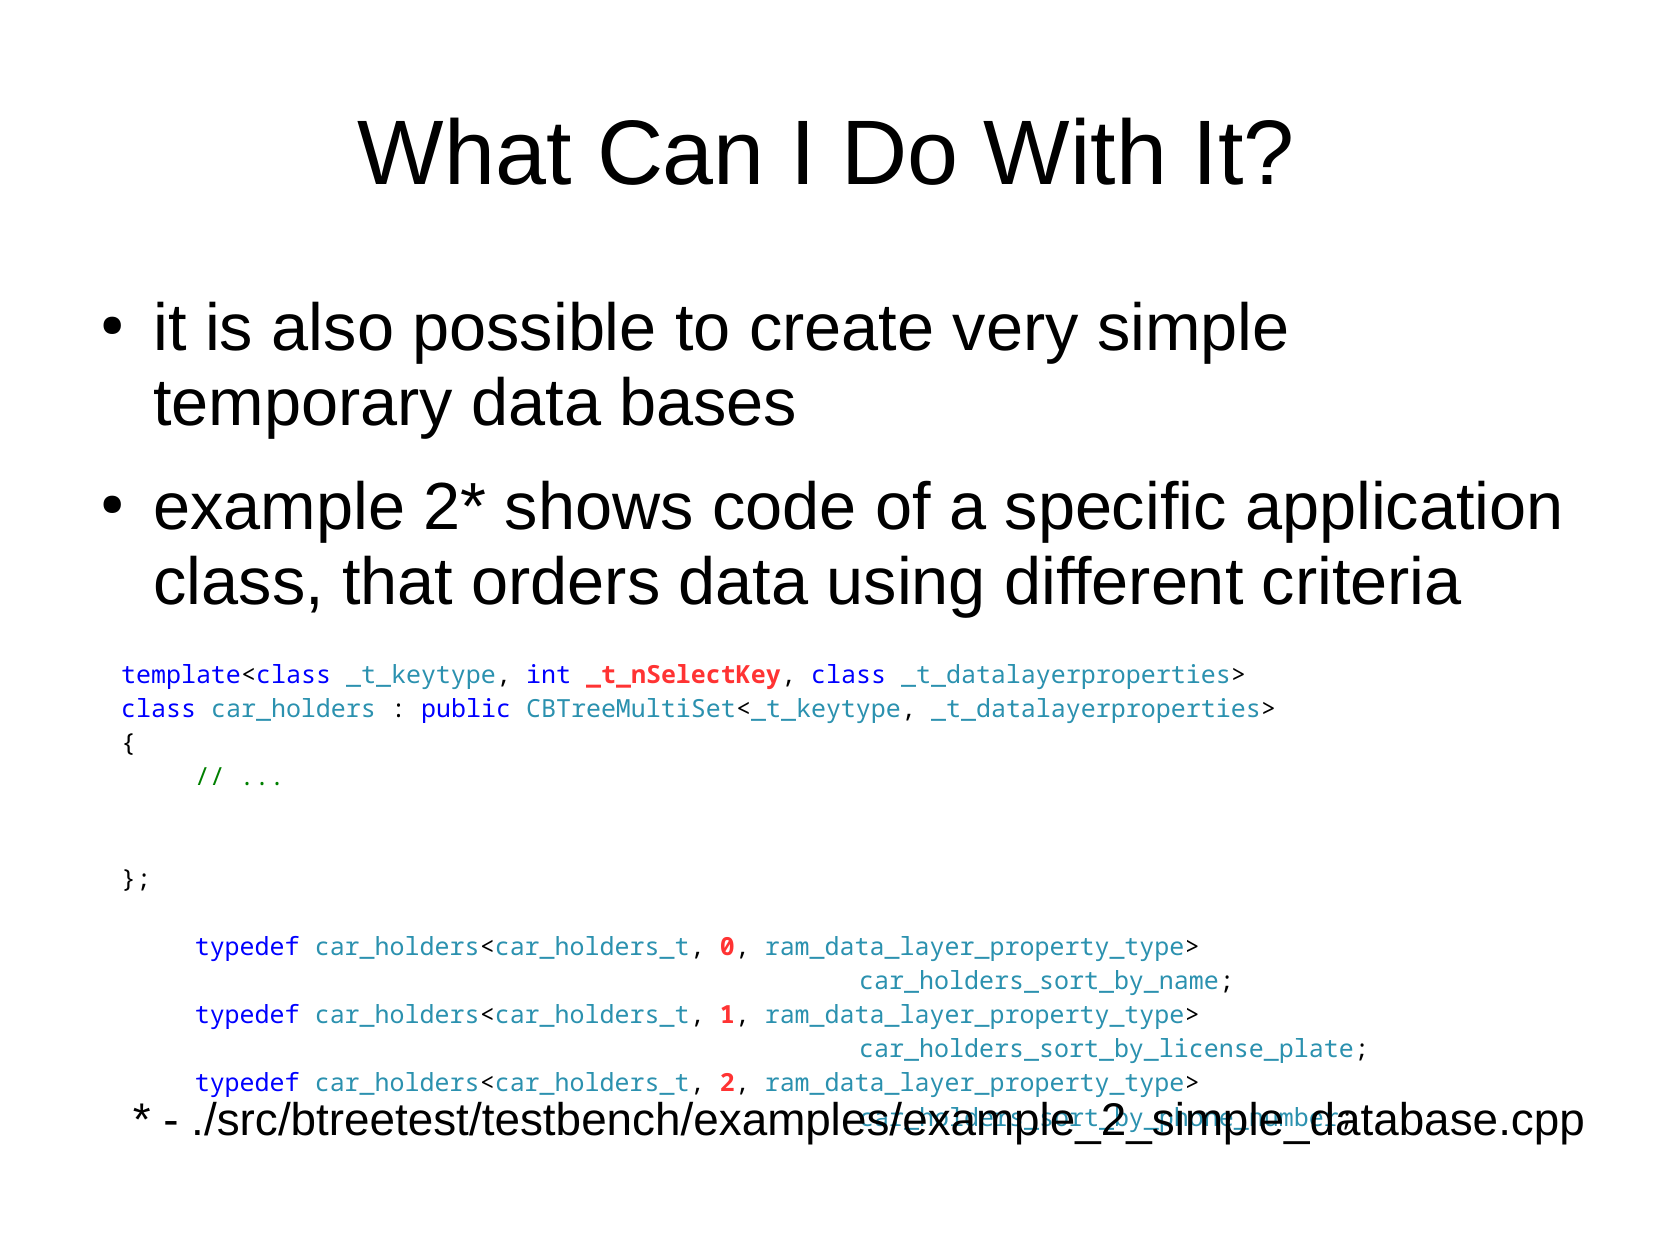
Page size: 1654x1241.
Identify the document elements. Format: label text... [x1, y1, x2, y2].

text_box * - ./src/btreetest/testbench/examples/example_2_simple_database.cpp [82, 1086, 1619, 1170]
list it is also possible to create very simple temporary data bases example 2* shows code of a specific application class, that orders data using different criteria [82, 290, 1571, 1010]
title What Can I Do With It? [82, 49, 1571, 257]
text_box template<class _t_keytype, int _t_nSelectKey, class _t_datalayerproperties> class car_holders : public CBTreeMultiSet<_t_keytype, _t_datalayerproperties> { // ... }; typedef car_holders<car_holders_t, 0, ram_data_layer_property_type> car_holders_sort_by_name; typedef car_holders<car_holders_t, 1, ram_data_layer_property_type> car_holders_sort_by_license_plate; typedef car_holders<car_holders_t, 2, ram_data_layer_property_type> car_holders_sort_by_phone_number; [106, 649, 1512, 1086]
